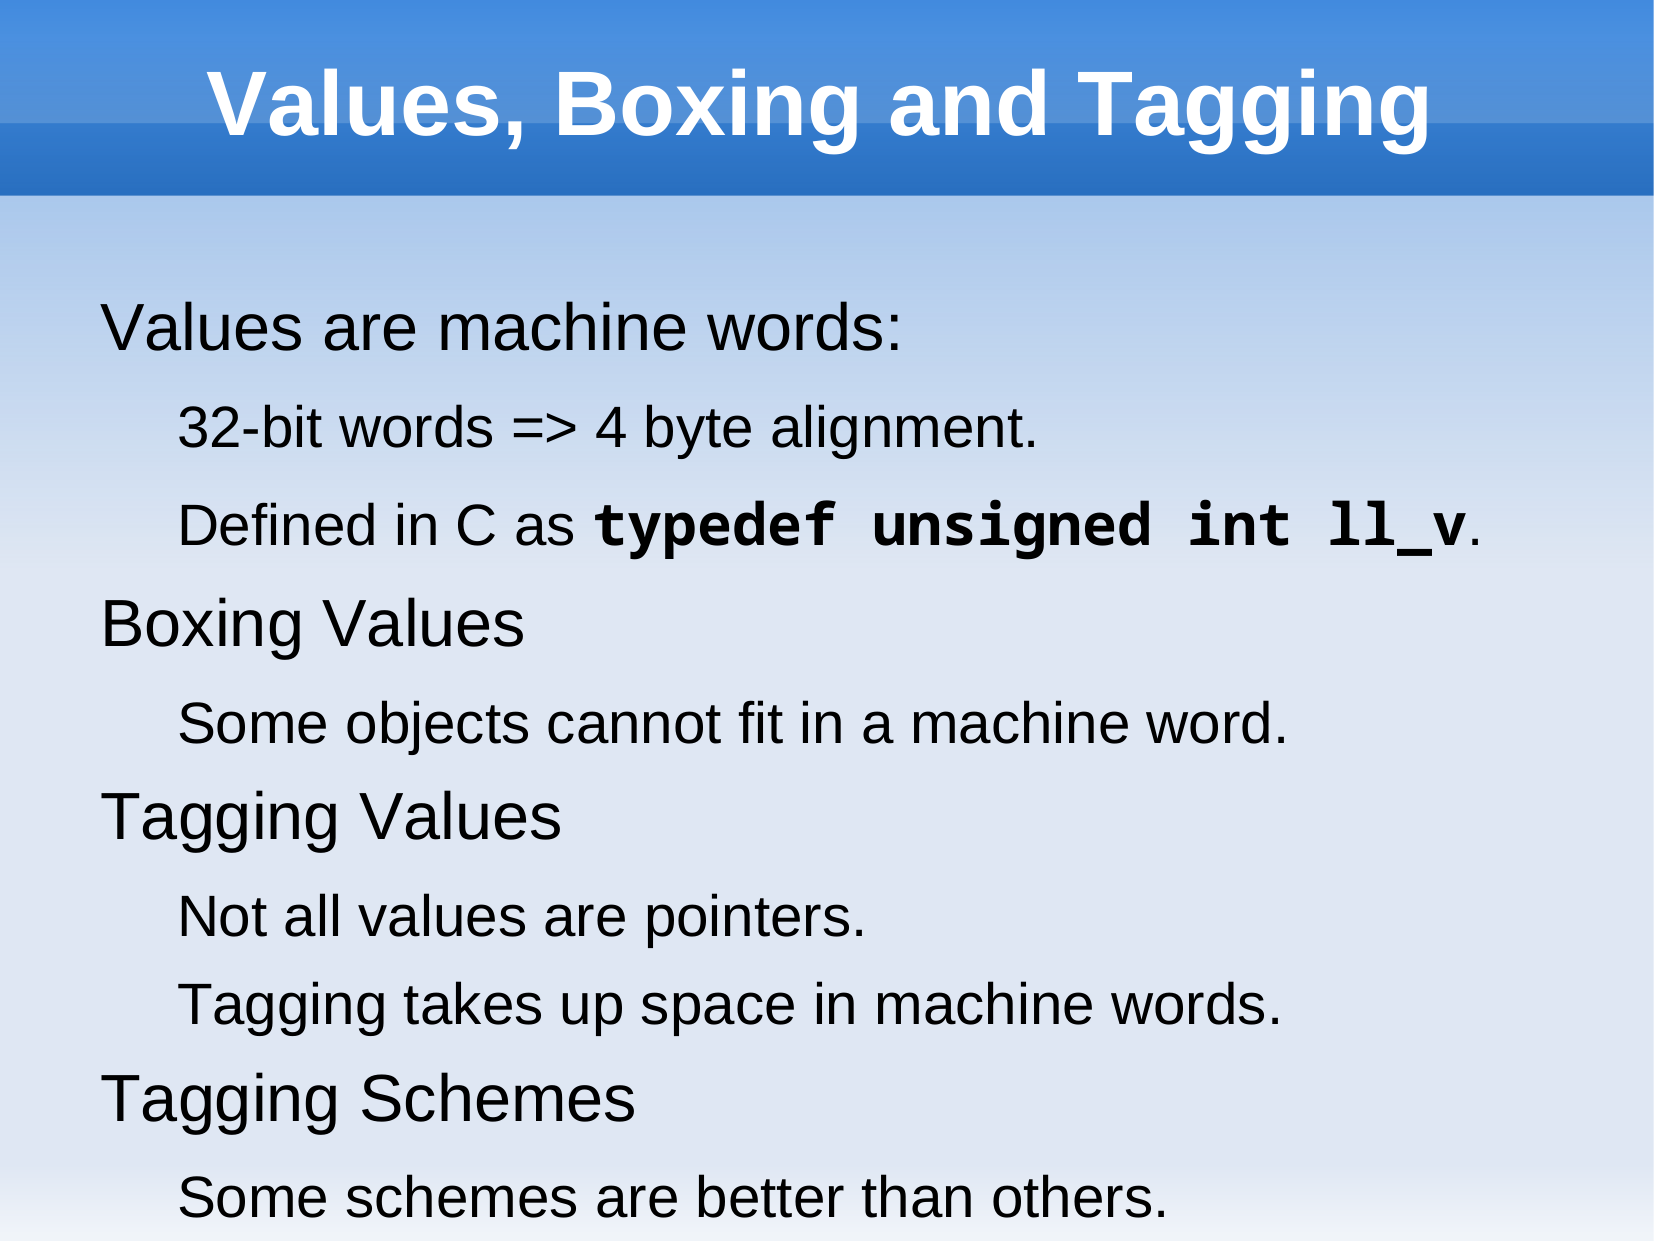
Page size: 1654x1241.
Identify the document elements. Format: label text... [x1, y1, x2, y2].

picture [0, 0, 1654, 1241]
title Values, Boxing and Tagging [76, 7, 1565, 200]
list Values are machine words: 32-bit words => 4 byte alignment. Defined in C as typedef unsigned int ll_v. Boxing Values Some objects cannot fit in a machine word. Tagging Values Not all values are pointers. Tagging takes up space in machine words. Tagging Schemes Some schemes are better than others. [82, 290, 1571, 1222]
